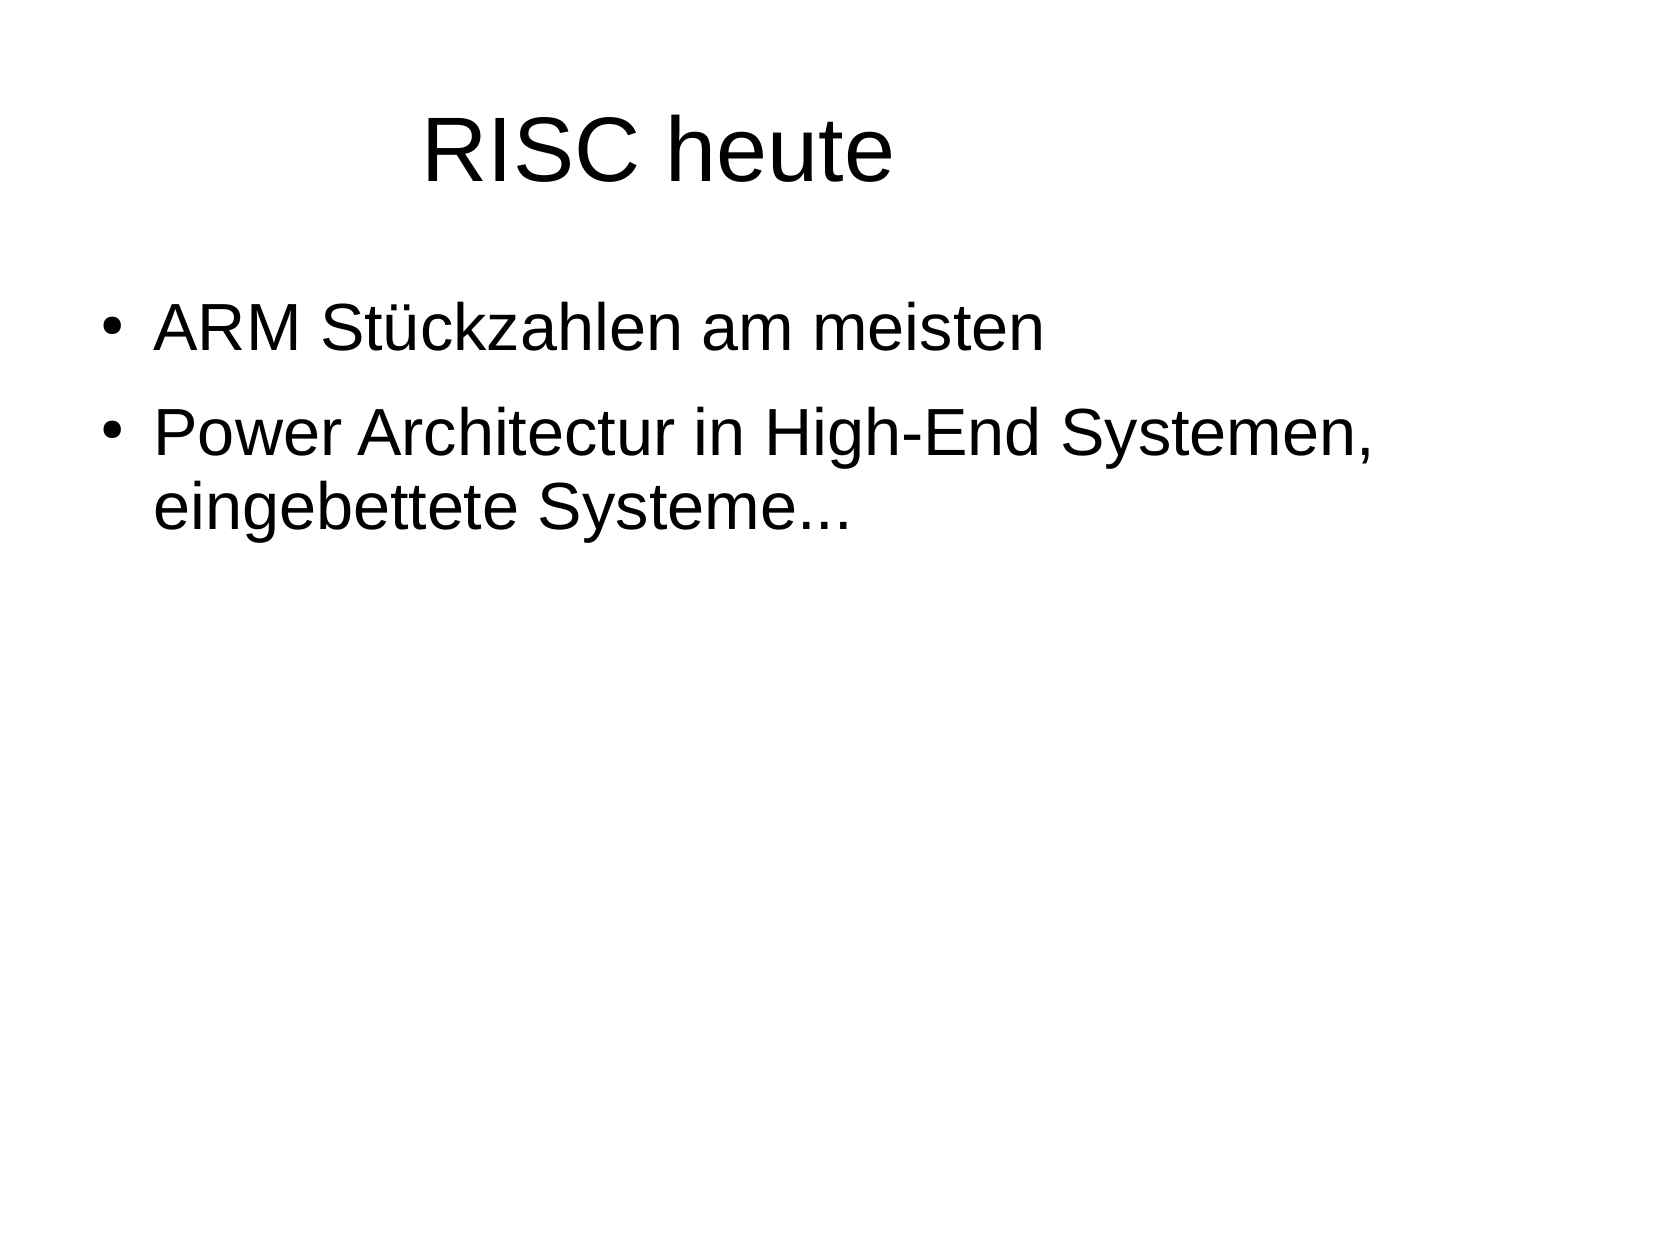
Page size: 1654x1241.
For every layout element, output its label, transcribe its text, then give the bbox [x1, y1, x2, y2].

list ARM Stückzahlen am meisten Power Architectur in High-End Systemen, eingebettete Systeme... [82, 290, 1571, 1010]
title RISC heute [82, 47, 1235, 252]
